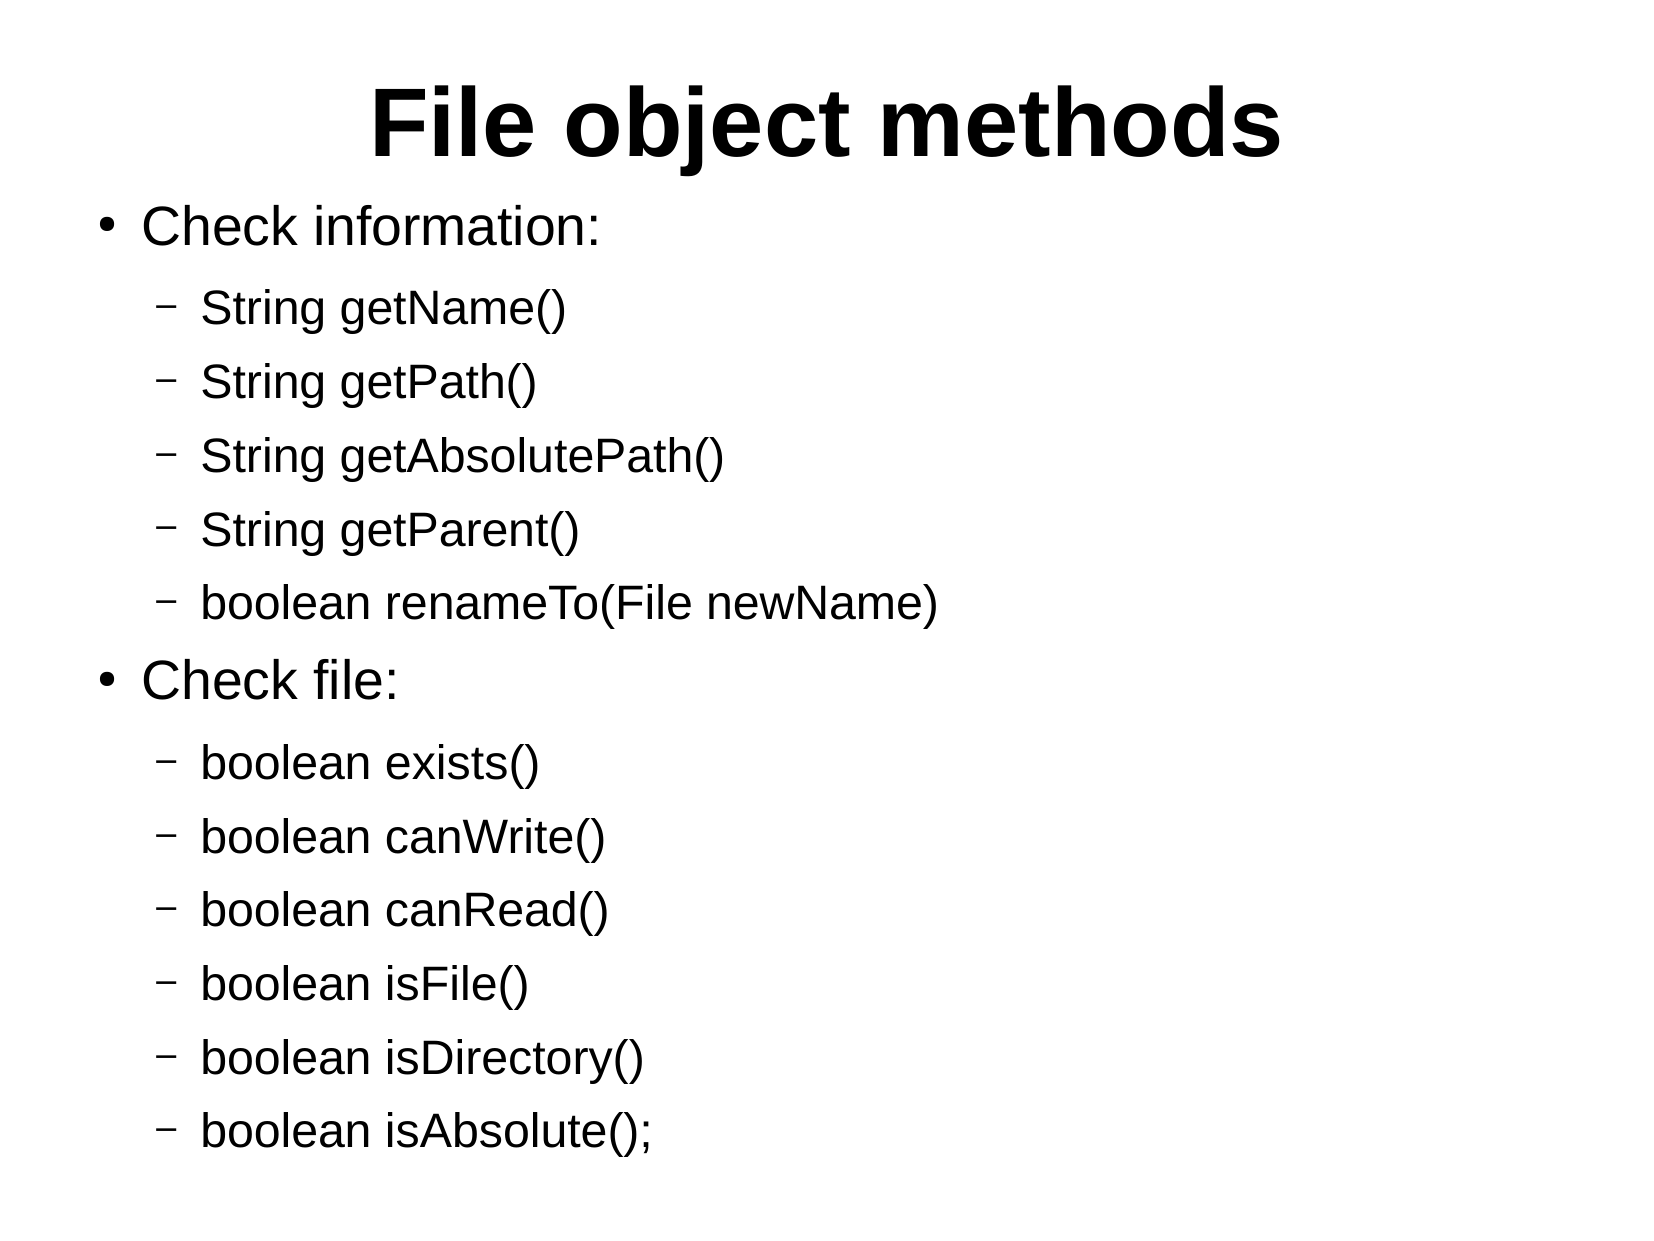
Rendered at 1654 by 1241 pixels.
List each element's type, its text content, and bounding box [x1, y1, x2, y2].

title File object methods [82, 49, 1571, 196]
list Check information: String getName() String getPath() String getAbsolutePath() String getParent() boolean renameTo(File newName) Check file: boolean exists() boolean canWrite() boolean canRead() boolean isFile() boolean isDirectory() boolean isAbsolute(); [82, 195, 1548, 1170]
